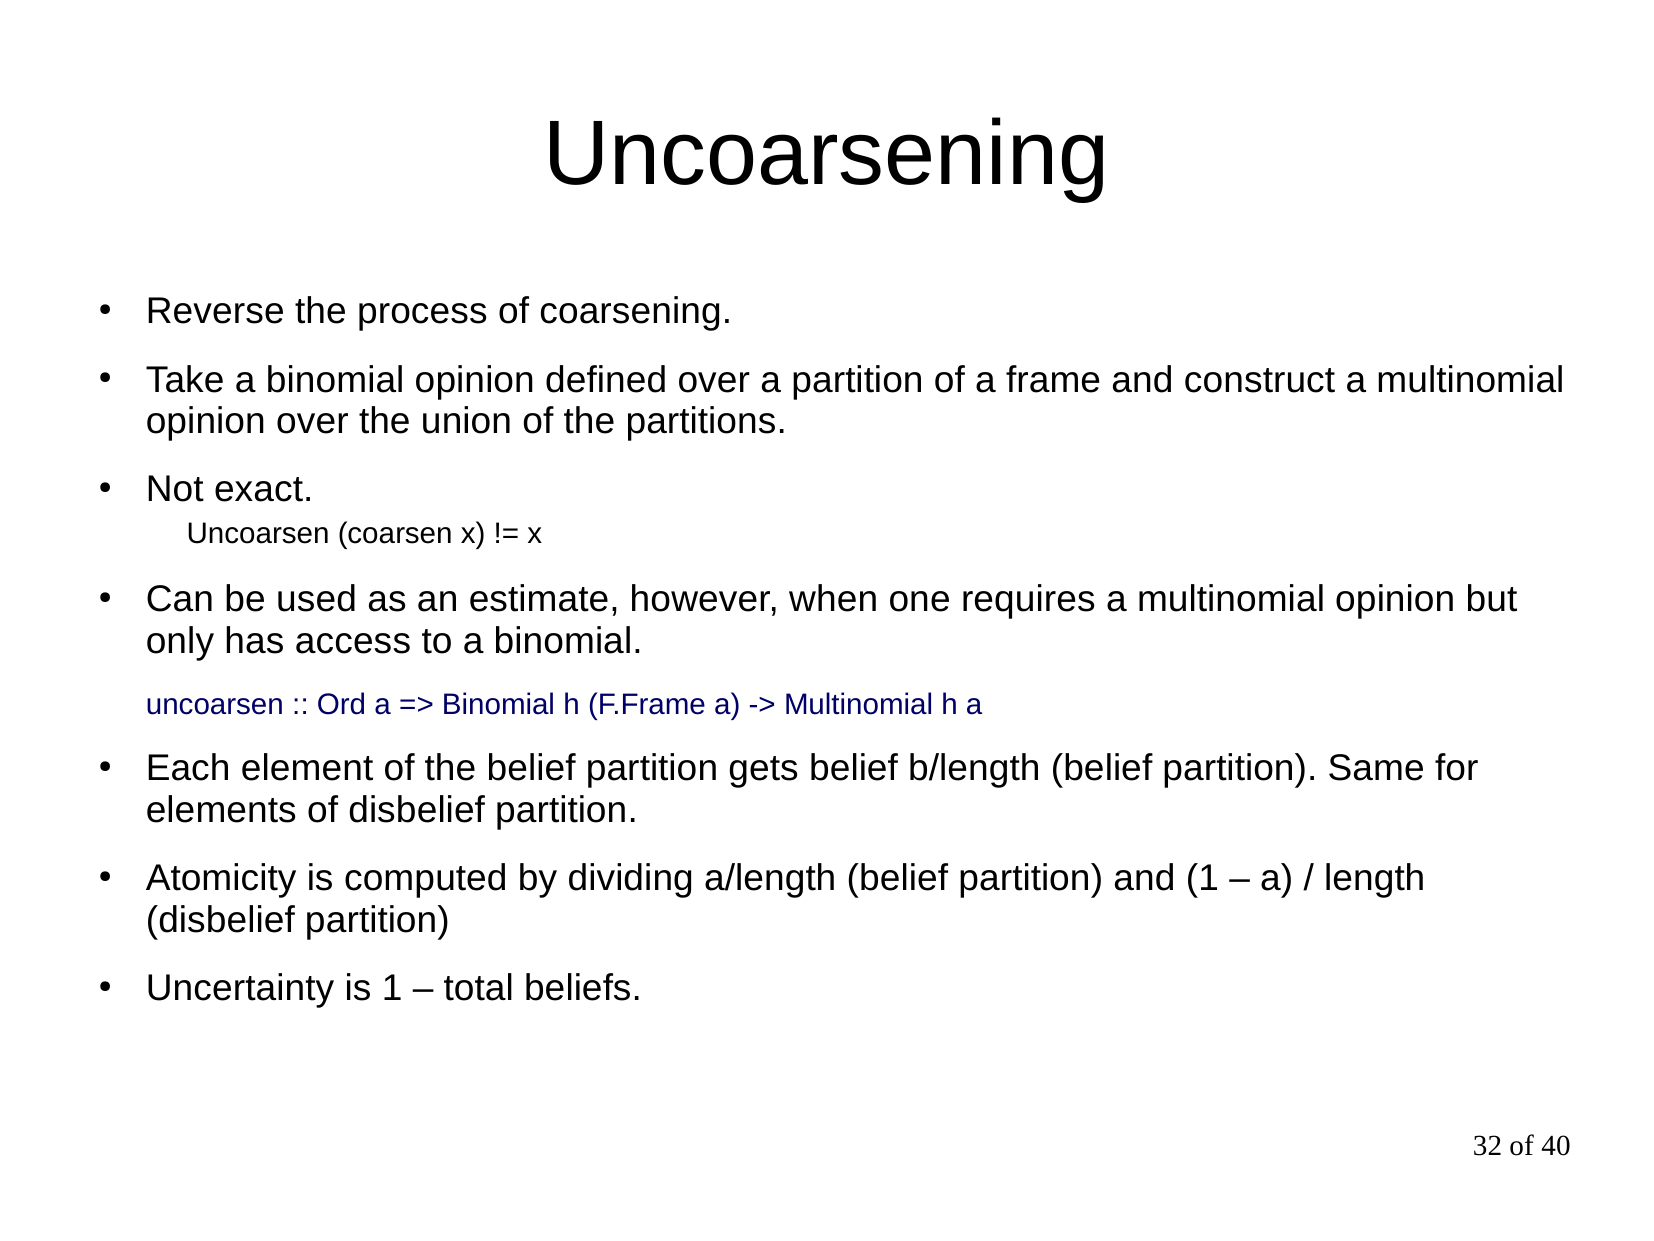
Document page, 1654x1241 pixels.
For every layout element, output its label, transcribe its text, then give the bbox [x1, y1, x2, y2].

list Reverse the process of coarsening. Take a binomial opinion defined over a partition of a frame and construct a multinomial opinion over the union of the partitions. Not exact. Uncoarsen (coarsen x) != x Can be used as an estimate, however, when one requires a multinomial opinion but only has access to a binomial. uncoarsen :: Ord a => Binomial h (F.Frame a) -> Multinomial h a Each element of the belief partition gets belief b/length (belief partition). Same for elements of disbelief partition. Atomicity is computed by dividing a/length (belief partition) and (1 – a) / length (disbelief partition) Uncertainty is 1 – total beliefs. [82, 290, 1571, 1010]
title Uncoarsening [82, 49, 1571, 257]
